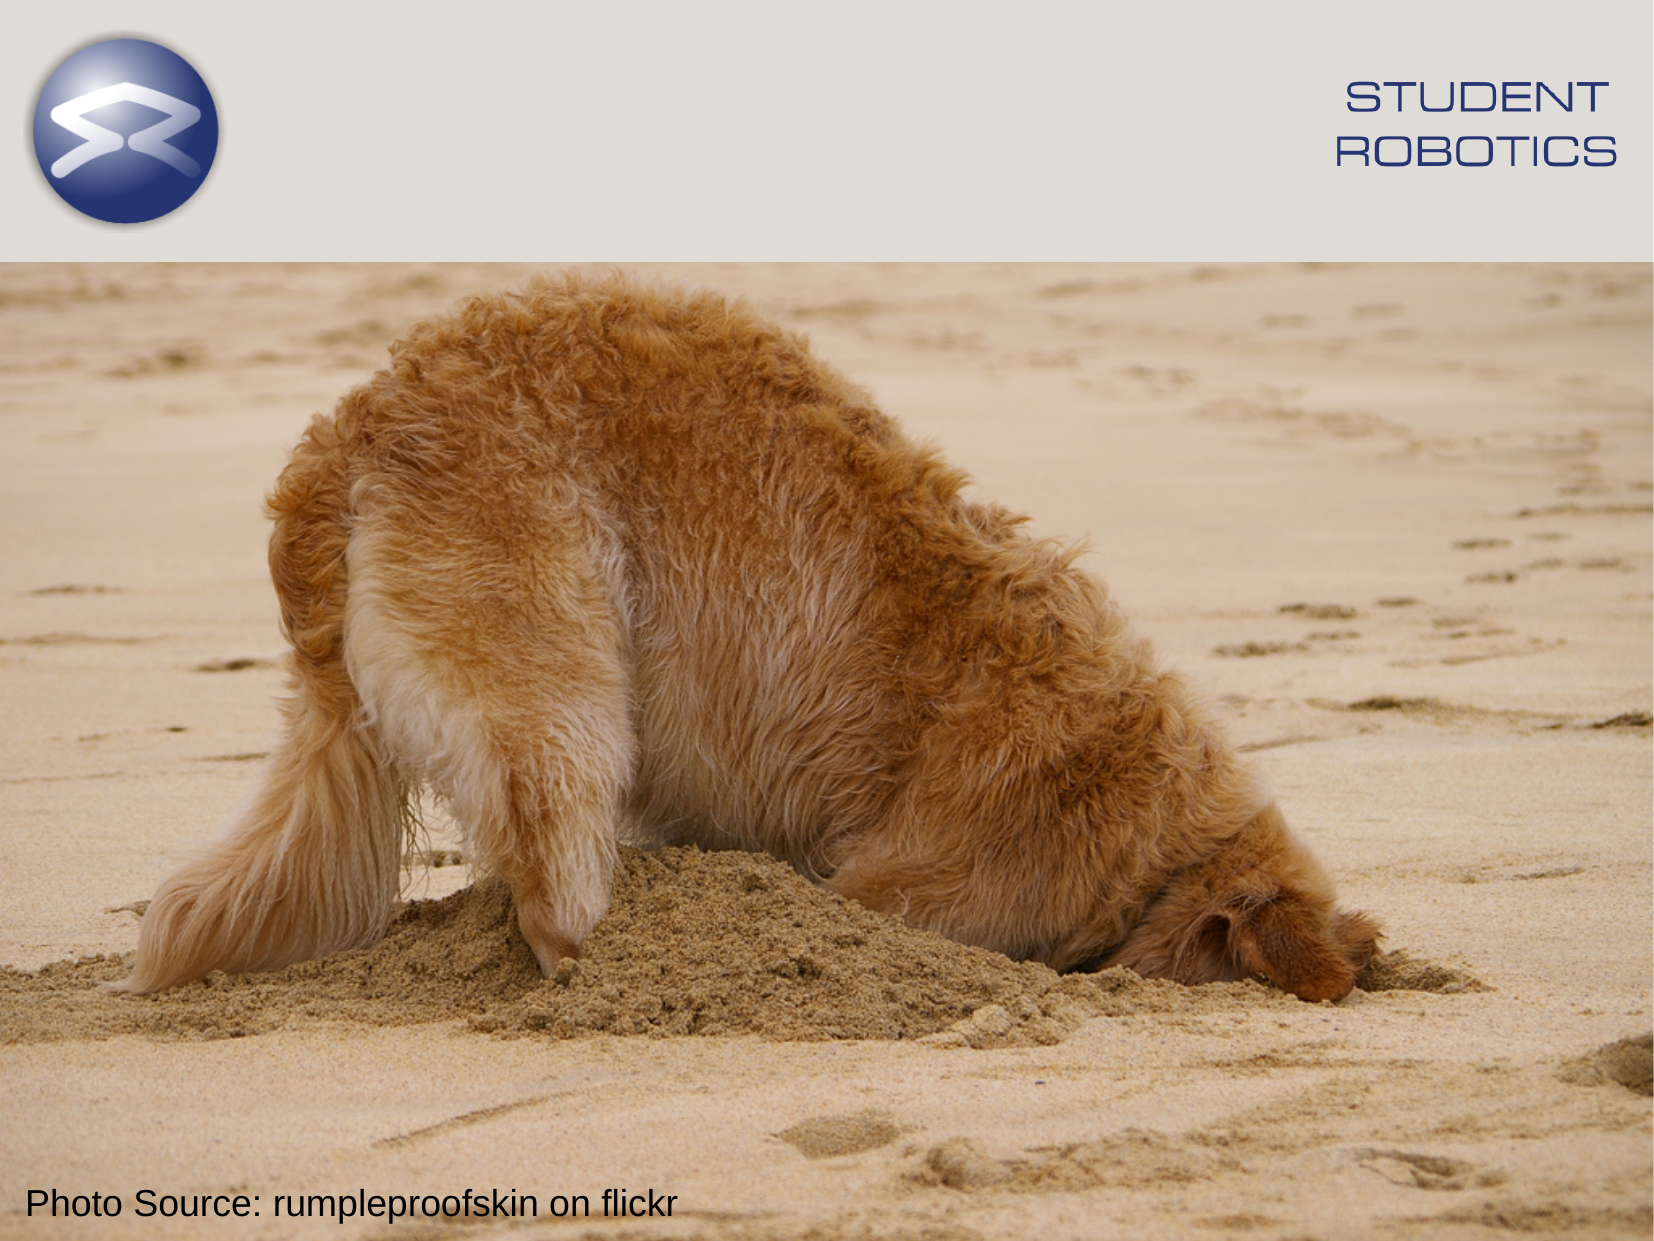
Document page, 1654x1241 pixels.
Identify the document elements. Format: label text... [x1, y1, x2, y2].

text_box Photo Source: rumpleproofskin on flickr [10, 1175, 694, 1237]
picture [1332, 68, 1633, 174]
picture [9, 19, 245, 245]
picture [0, 262, 1654, 1241]
